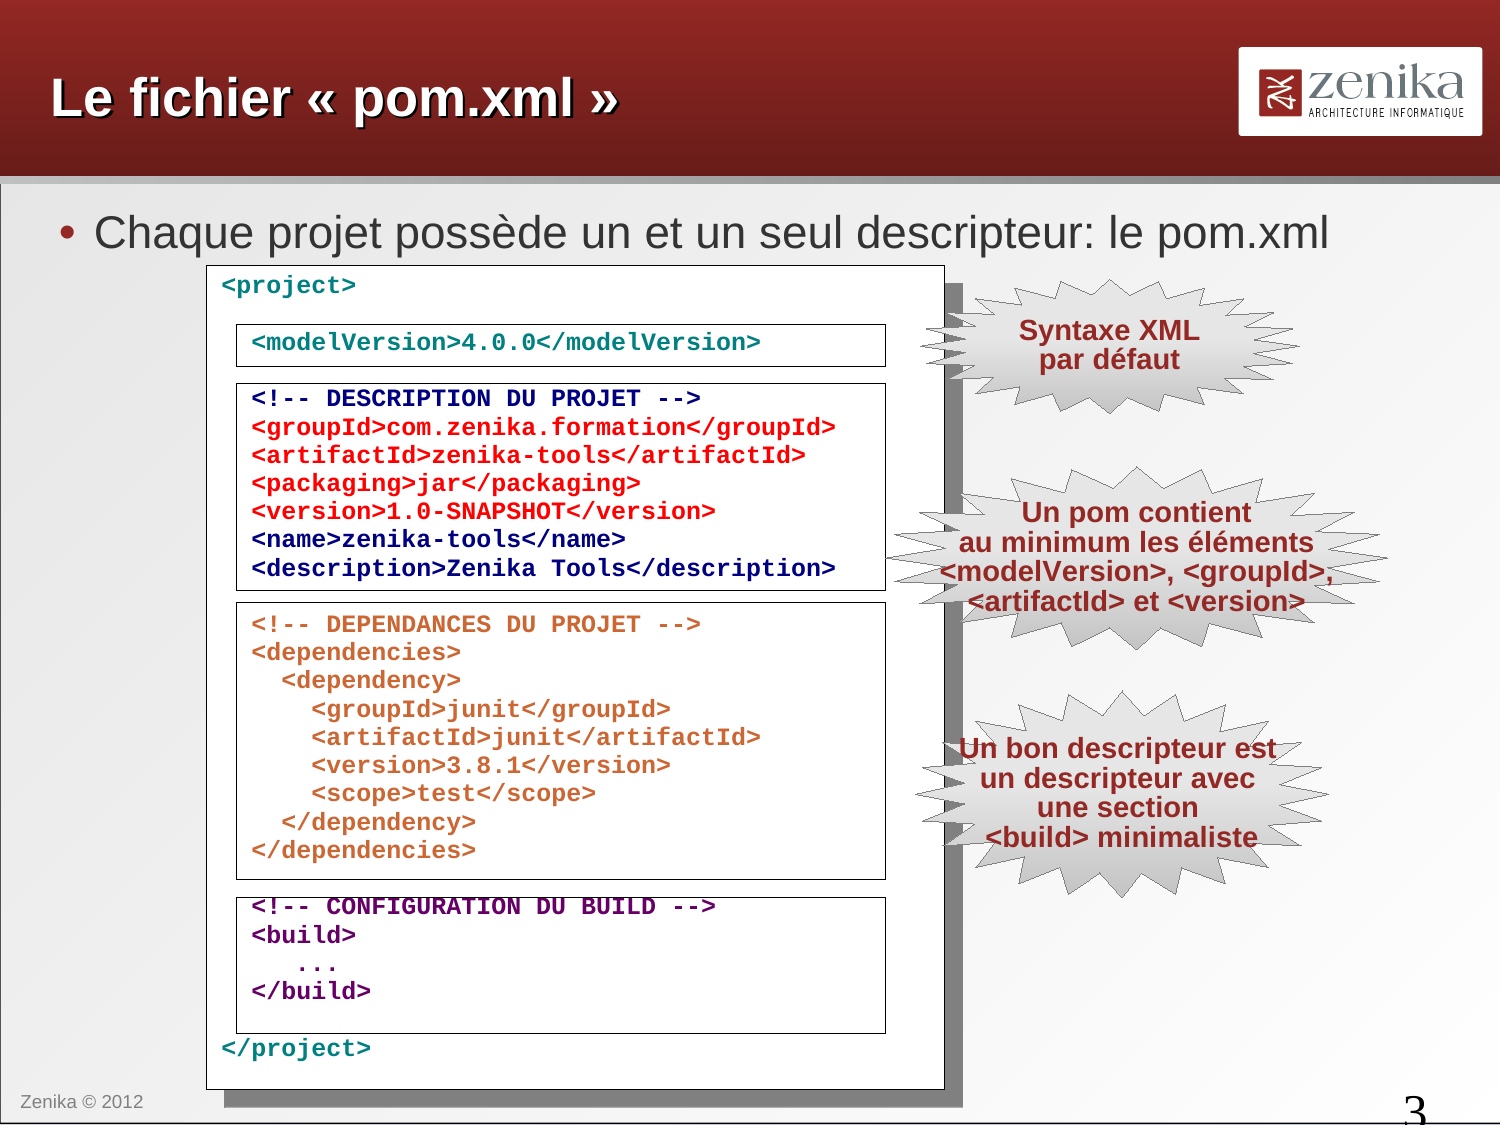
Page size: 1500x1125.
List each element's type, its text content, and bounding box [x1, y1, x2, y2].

title Le fichier « pom.xml » [50, 15, 1206, 180]
picture [1257, 58, 1464, 125]
text_box <project> <modelVersion>4.0.0</modelVersion> <!-- DESCRIPTION DU PROJET --> <groupId>com.zenika.formation</groupId> <artifactId>zenika-tools</artifactId> <packaging>jar</packaging> <version>1.0-SNAPSHOT</version> <name>zenika-tools</name> <description>Zenika Tools</description> <!-- DEPENDANCES DU PROJET --> <dependencies> <dependency> <groupId>junit</groupId> <artifactId>junit</artifactId> <version>3.8.1</version> <scope>test</scope> </dependency> </dependencies> <!-- CONFIGURATION DU BUILD --> <build> ... </build> </project> [206, 265, 945, 1090]
list Chaque projet possède un et un seul descripteur: le pom.xml [59, 206, 1444, 1036]
text_box Un bon descripteur est un descripteur avec une section <build> minimaliste [915, 690, 1329, 898]
text_box <project> <modelVersion>4.0.0</modelVersion> <!-- DESCRIPTION DU PROJET --> <groupId>com.zenika.formation</groupId> <artifactId>zenika-tools</artifactId> <packaging>jar</packaging> <version>1.0-SNAPSHOT</version> <name>zenika-tools</name> <description>Zenika Tools</description> <!-- DEPENDANCES DU PROJET --> <dependencies> <dependency> <groupId>junit</groupId> <artifactId>junit</artifactId> <version>3.8.1</version> <scope>test</scope> </dependency> </dependencies> <!-- CONFIGURATION DU BUILD --> <build> ... </build> </project> [237, 384, 885, 590]
text_box Un pom contient au minimum les éléments <modelVersion>, <groupId>, <artifactId> et <version> [885, 466, 1388, 650]
text_box Syntaxe XML par défaut [920, 279, 1300, 414]
